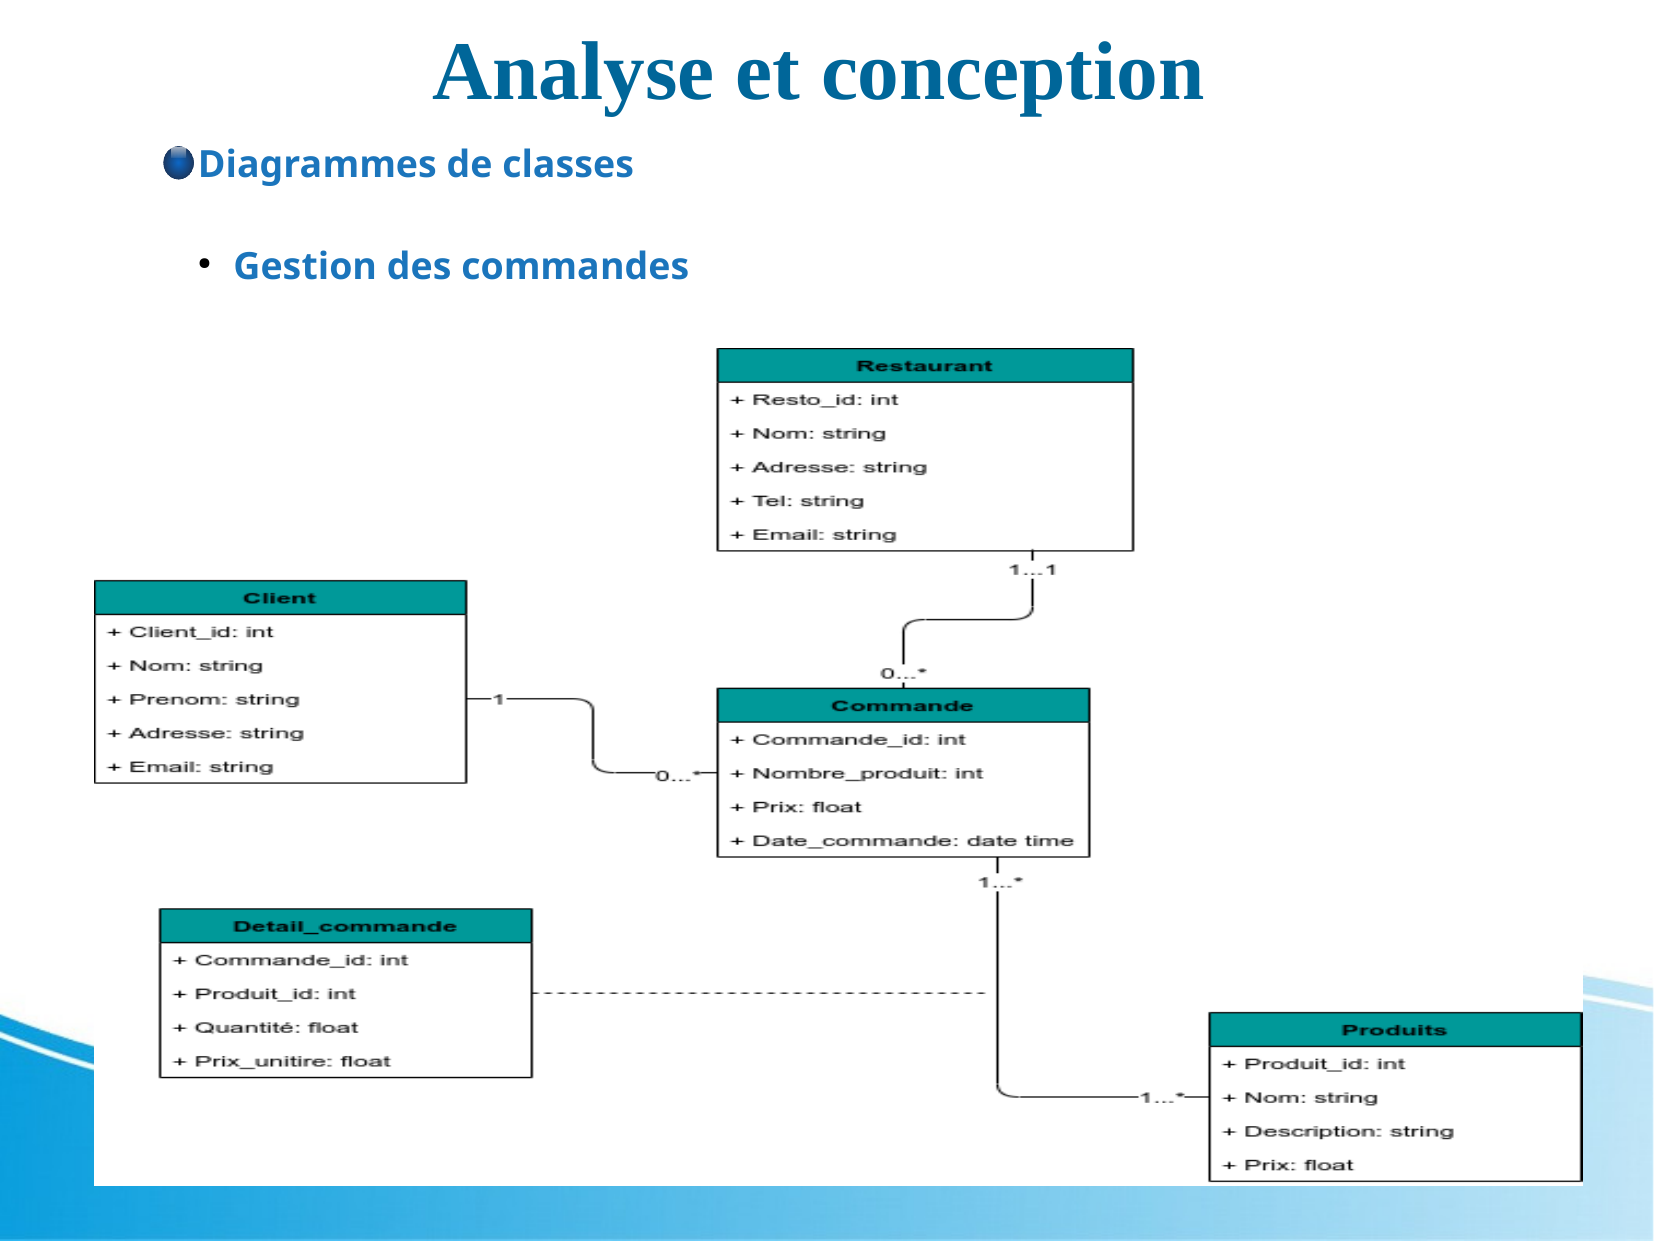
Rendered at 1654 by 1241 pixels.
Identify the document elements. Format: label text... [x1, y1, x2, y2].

picture [0, 348, 1654, 1241]
text_box Diagrammes de classes Gestion des commandes [147, 129, 1554, 304]
title Analyse et conception [75, 0, 1564, 142]
